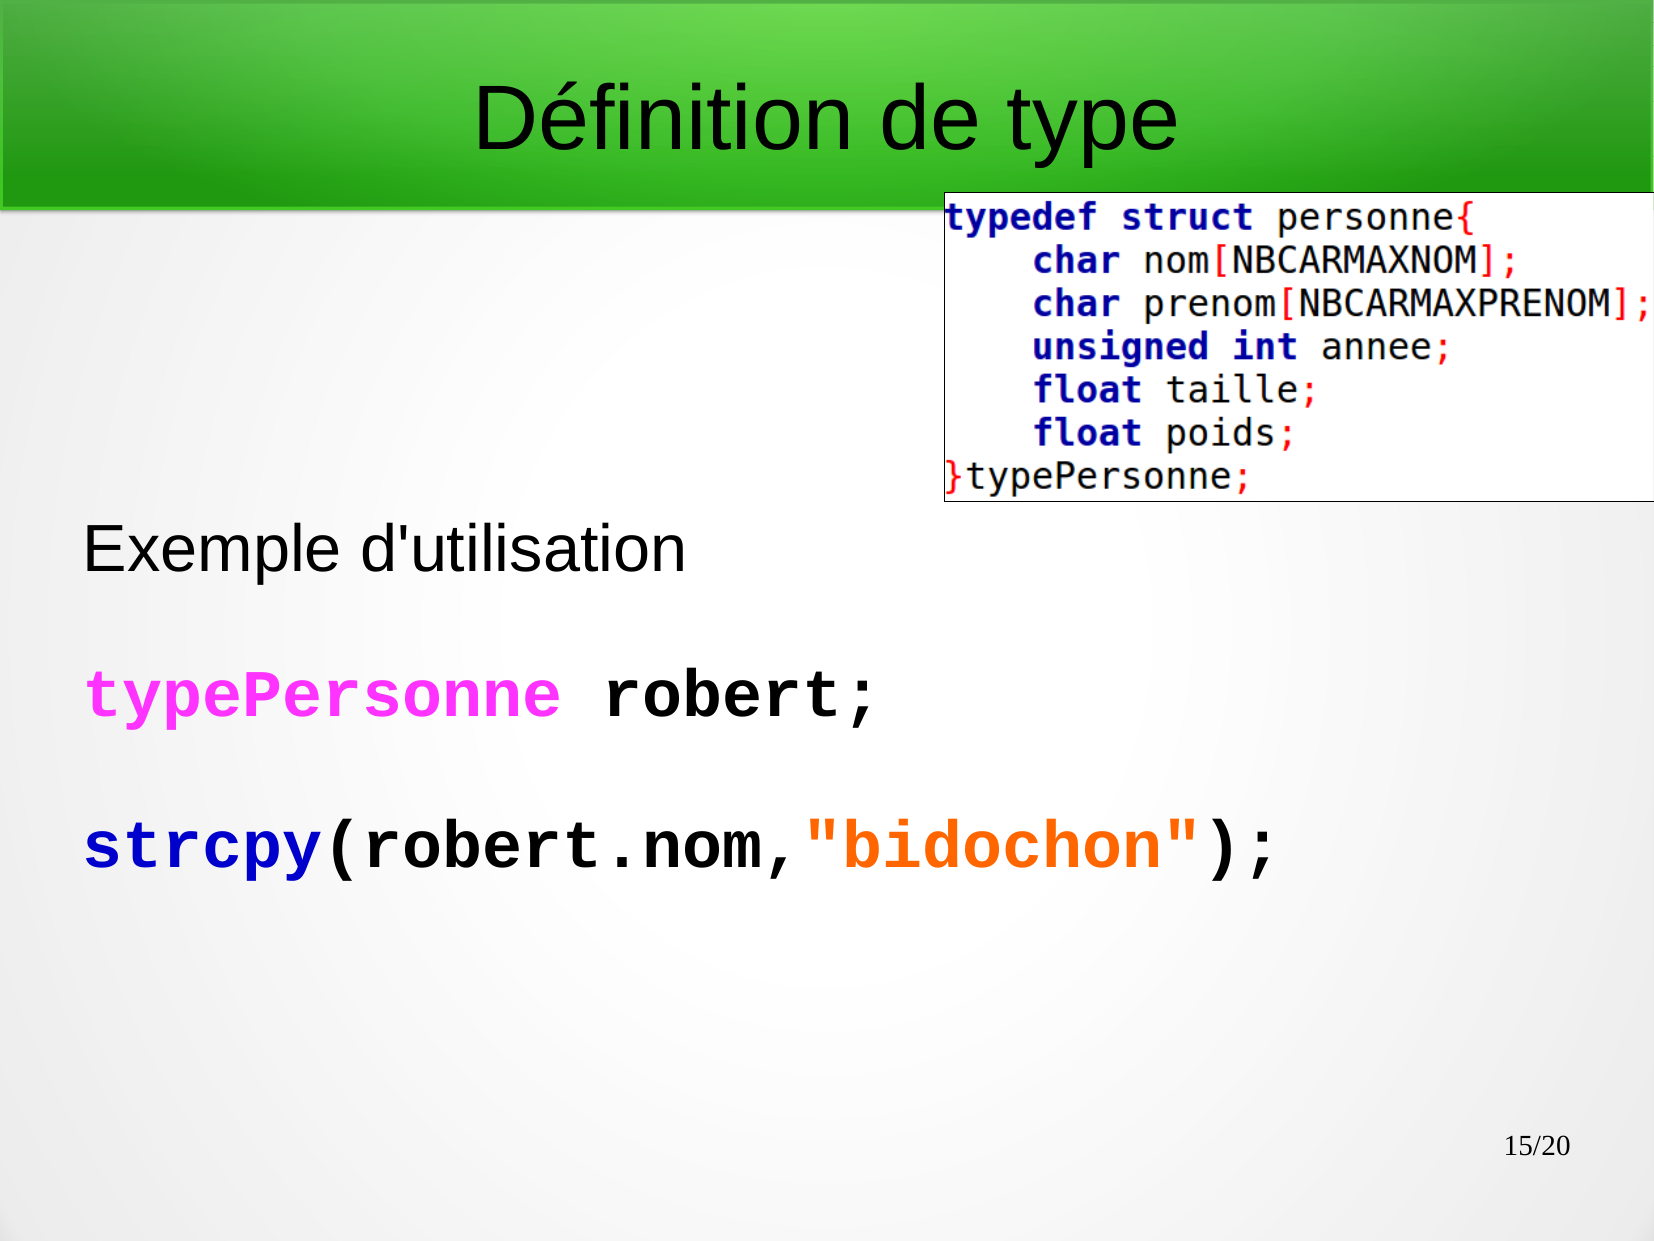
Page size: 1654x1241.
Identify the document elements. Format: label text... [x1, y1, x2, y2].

picture [944, 192, 1654, 502]
title Définition de type [82, 47, 1571, 189]
subtitle Exemple d'utilisation typePersonne robert; strcpy(robert.nom,"bidochon"); [82, 297, 1571, 1102]
